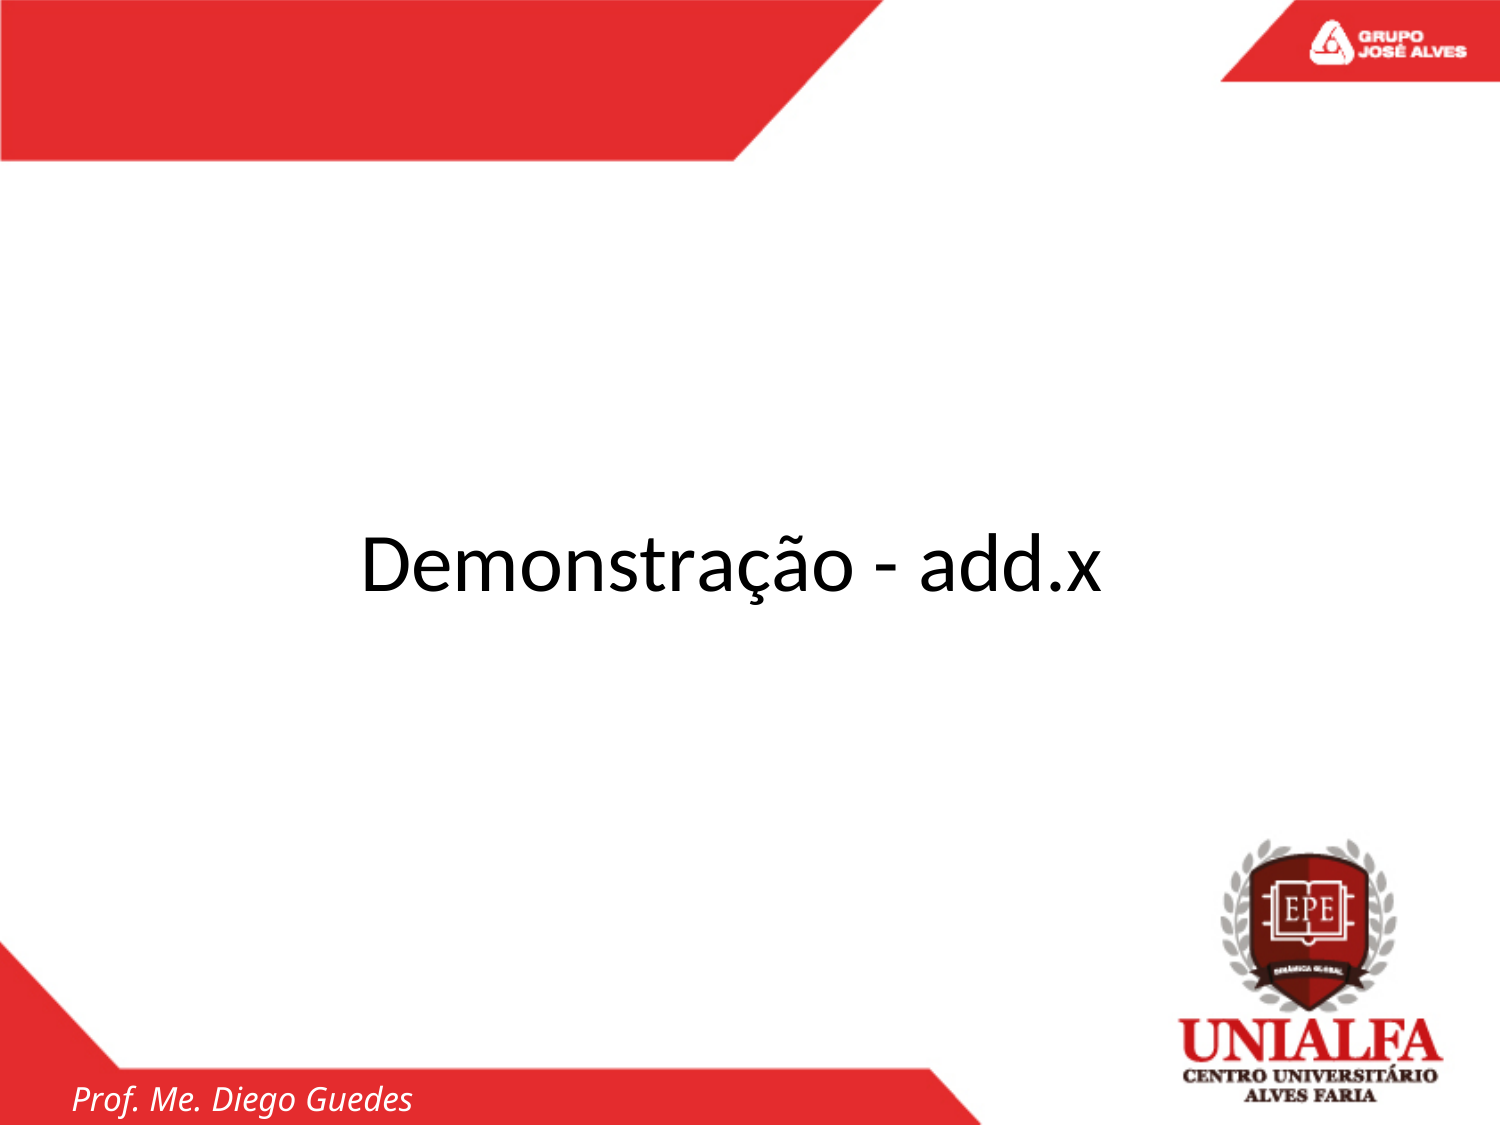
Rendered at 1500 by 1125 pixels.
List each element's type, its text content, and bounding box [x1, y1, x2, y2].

picture [0, 0, 1500, 1125]
list Demonstração - add.x [38, 182, 1425, 933]
text_box Prof. Me. Diego Guedes [56, 1070, 711, 1125]
